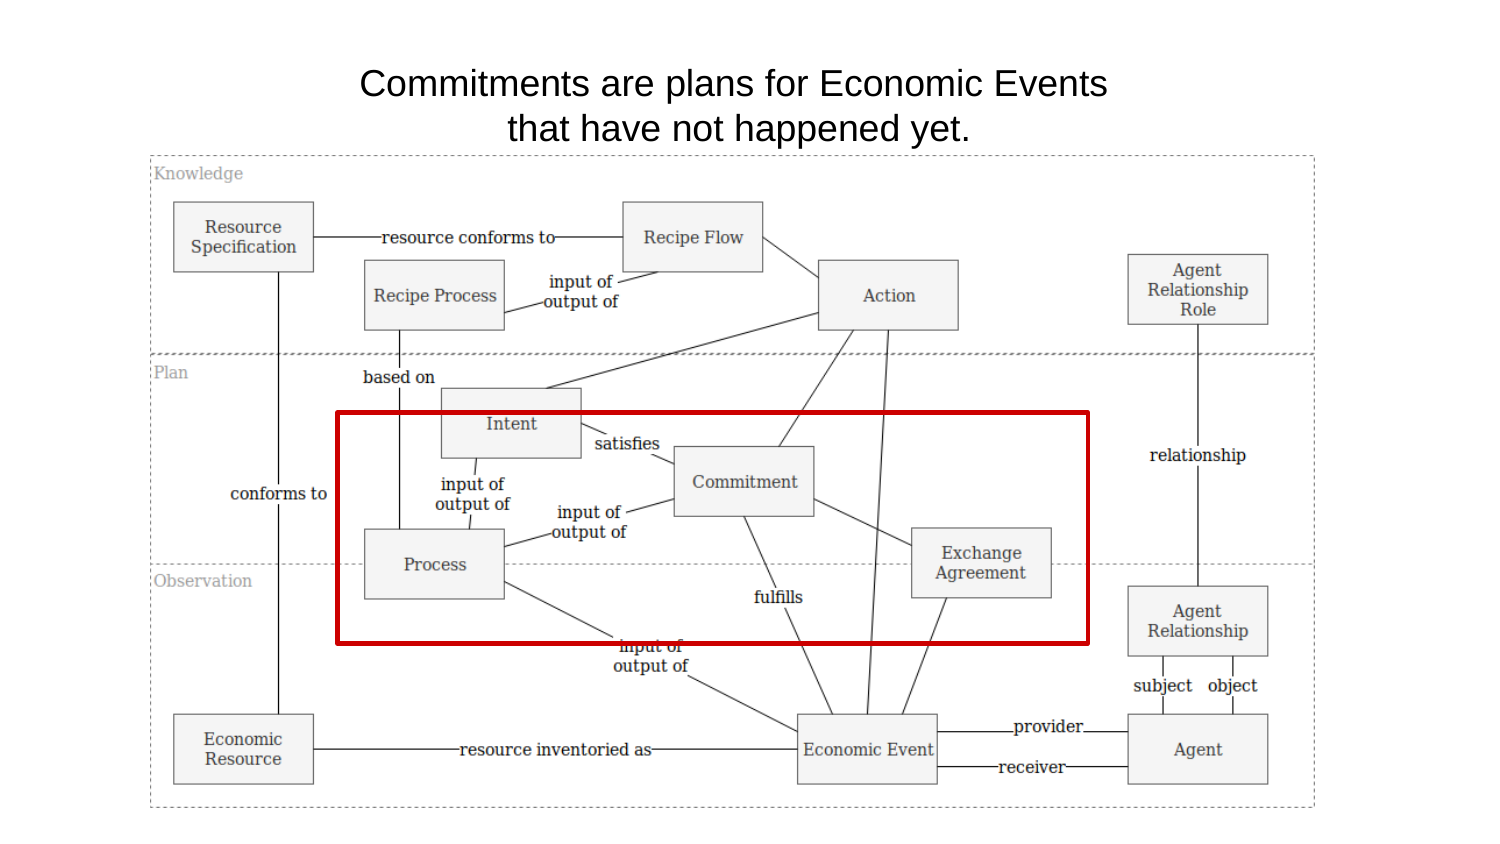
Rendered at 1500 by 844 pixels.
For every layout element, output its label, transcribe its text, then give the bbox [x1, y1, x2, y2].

text_box Commitments are plans for Economic Events that have not happened yet. [74, 43, 1405, 173]
picture [150, 155, 1315, 808]
